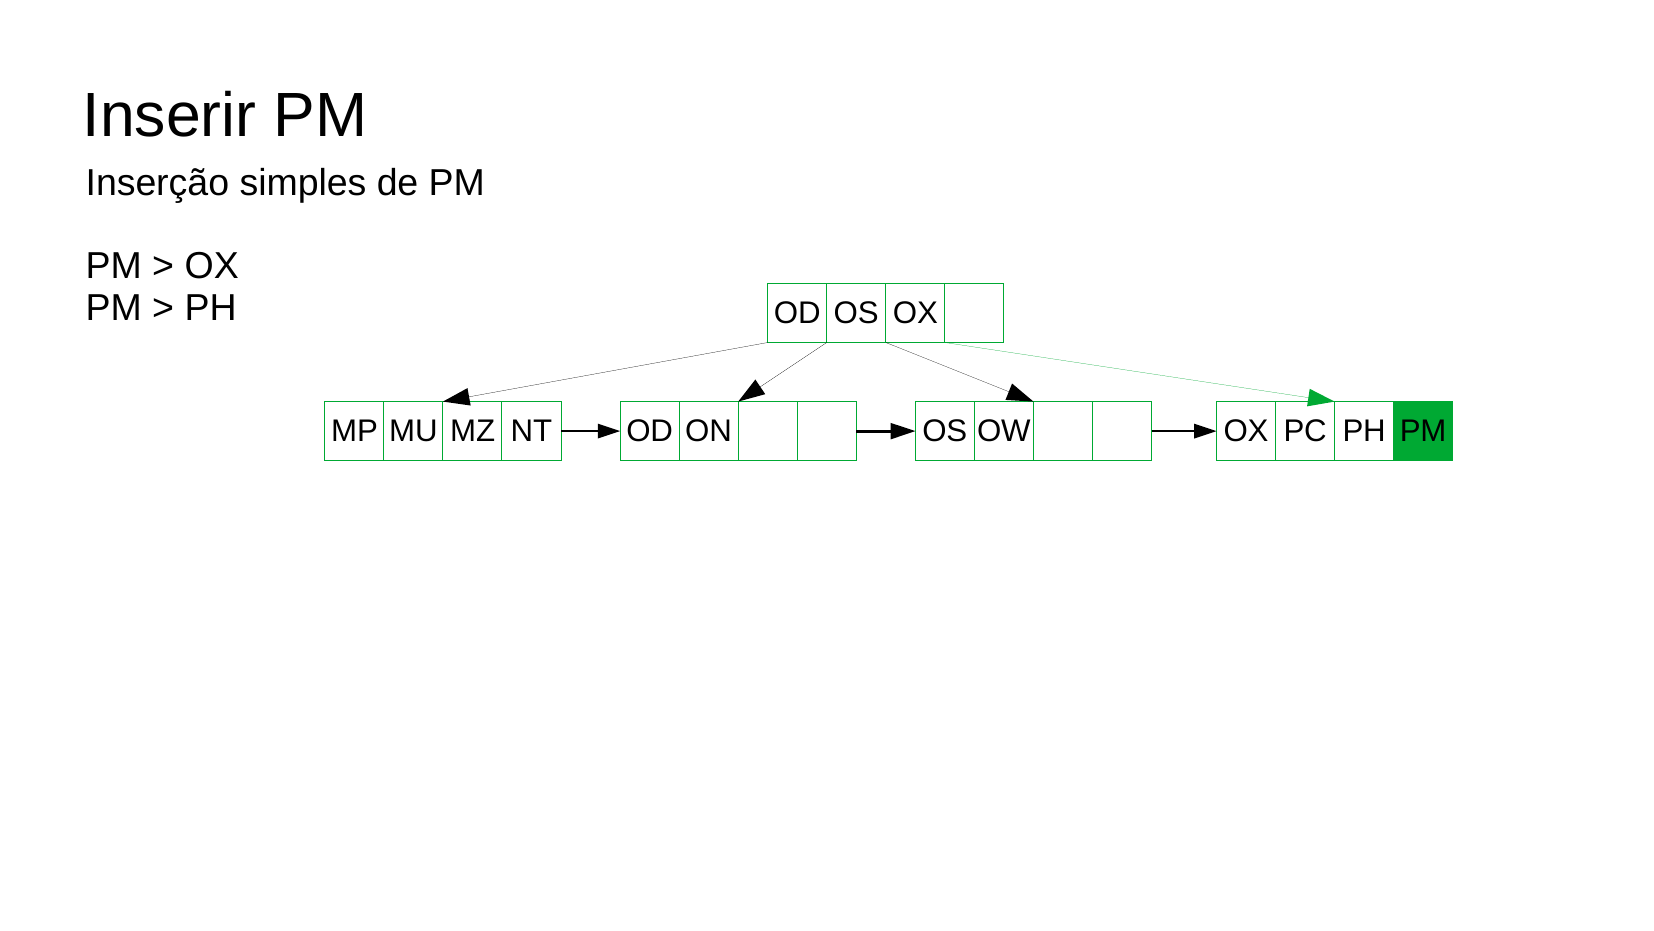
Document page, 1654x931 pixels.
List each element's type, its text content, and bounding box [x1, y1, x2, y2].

text_box [944, 283, 1004, 343]
text_box [1033, 401, 1152, 461]
text_box OX [885, 283, 944, 343]
text_box PH [1334, 401, 1393, 461]
text_box OX [1216, 401, 1275, 461]
text_box OD [620, 401, 679, 461]
text_box OS [826, 283, 885, 343]
text_box OW [974, 401, 1033, 461]
text_box MU [383, 401, 442, 461]
text_box PM [1393, 401, 1453, 461]
text_box [738, 401, 857, 461]
text_box PC [1275, 401, 1334, 461]
text_box NT [501, 401, 562, 461]
text_box Inserção simples de PM PM > OX PM > PH [70, 153, 544, 337]
text_box ON [679, 401, 738, 461]
text_box OD [767, 283, 826, 343]
text_box OS [915, 401, 974, 461]
text_box MZ [442, 401, 501, 461]
title Inserir PM [82, 37, 1571, 193]
text_box MP [324, 401, 383, 461]
